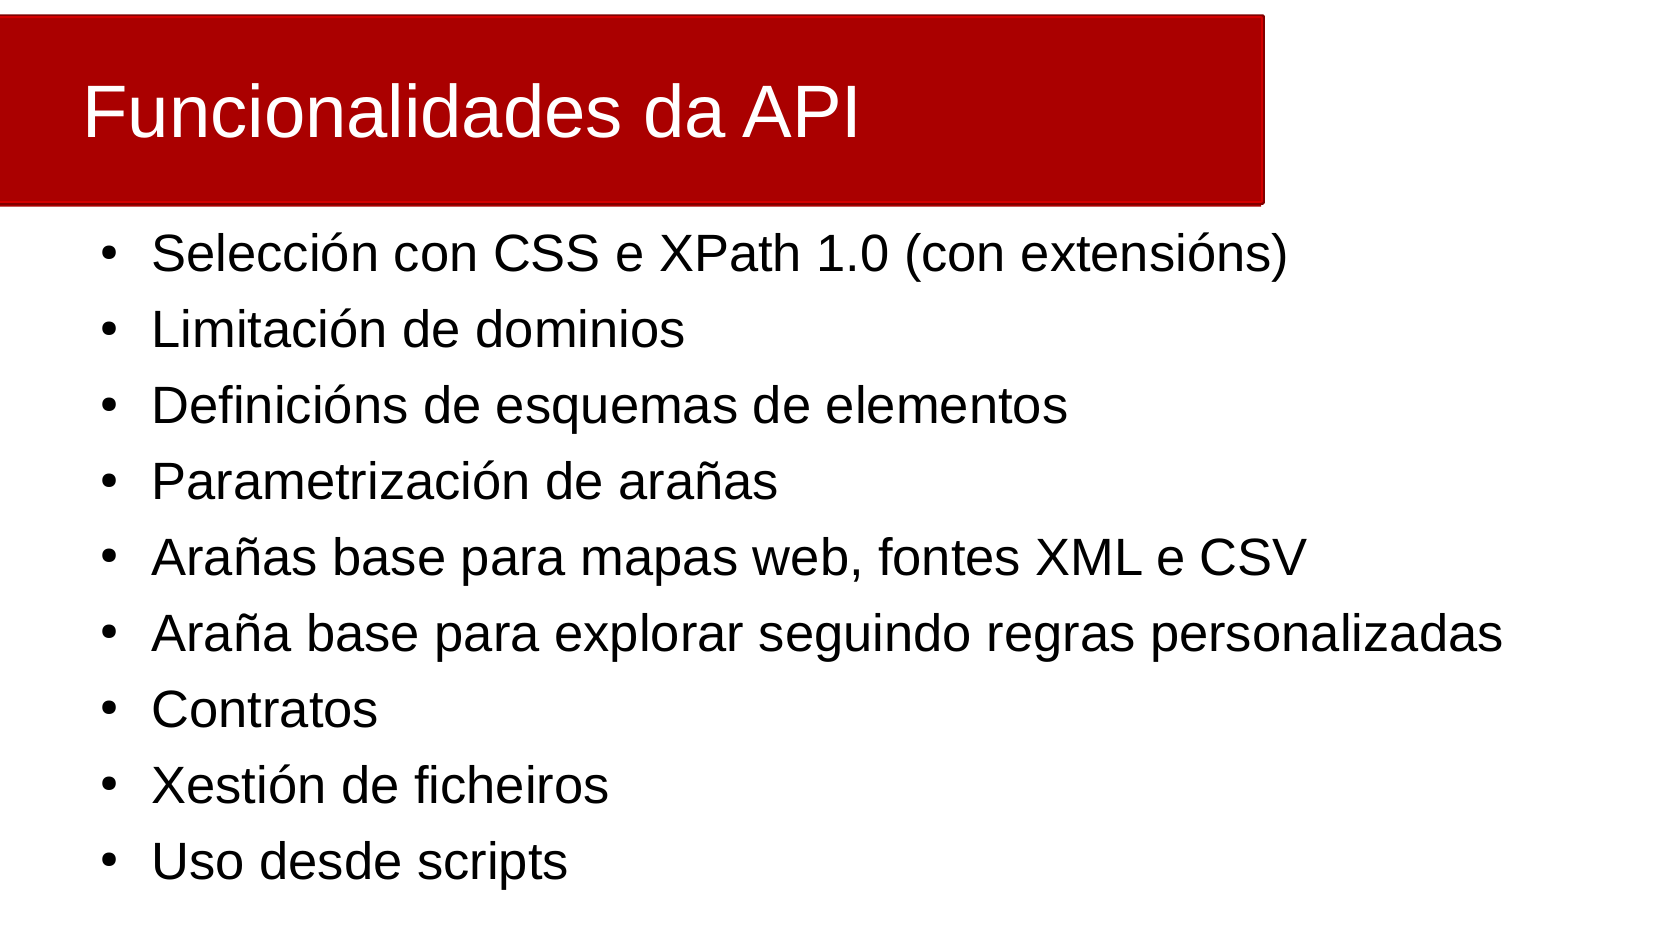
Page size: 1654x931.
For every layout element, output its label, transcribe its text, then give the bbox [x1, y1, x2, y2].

title Funcionalidades da API [82, 35, 1235, 189]
list Selección con CSS e XPath 1.0 (con extensións) Limitación de dominios Definicións de esquemas de elementos Parametrización de arañas Arañas base para mapas web, fontes XML e CSV Araña base para explorar seguindo regras personalizadas Contratos Xestión de ficheiros Uso desde scripts [82, 224, 1630, 898]
